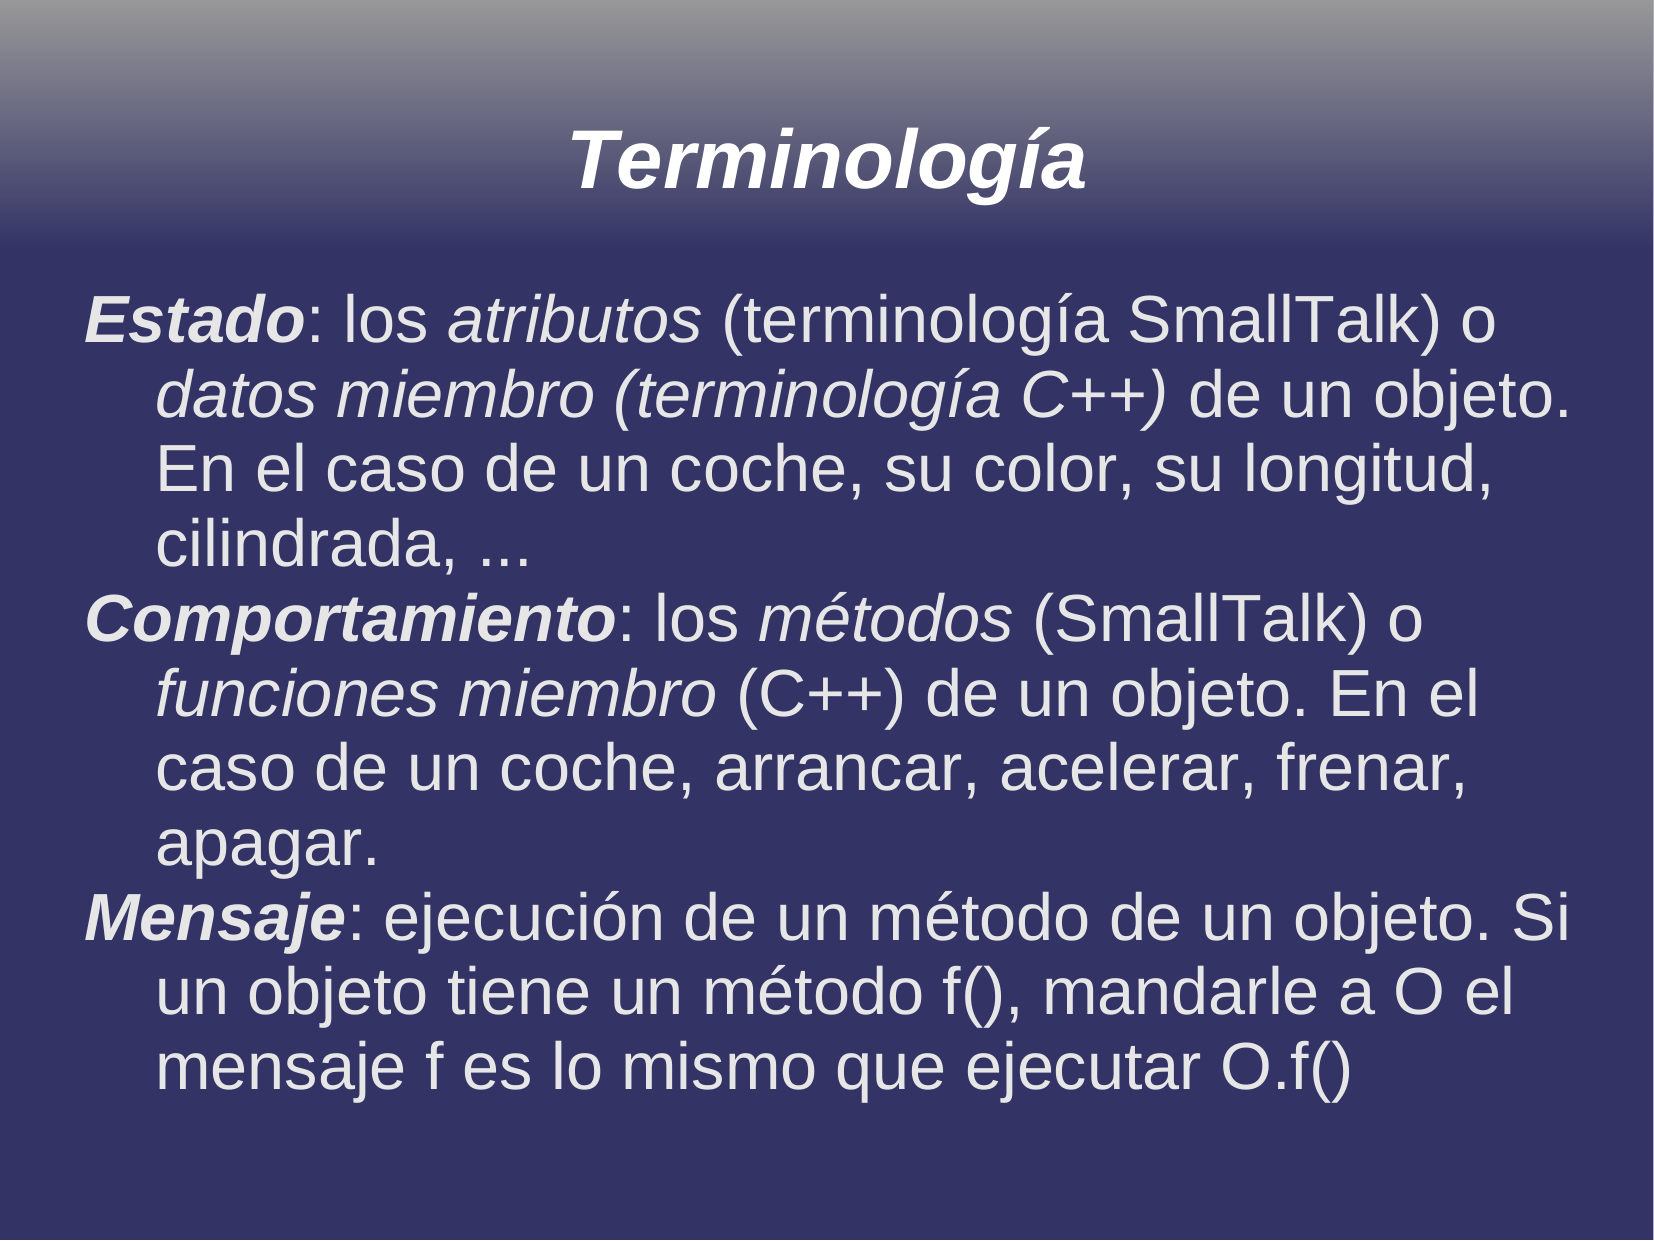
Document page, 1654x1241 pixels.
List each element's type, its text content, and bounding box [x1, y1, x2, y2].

title Terminología [121, 56, 1534, 264]
list Estado: los atributos (terminología SmallTalk) o datos miembro (terminología C++) de un objeto. En el caso de un coche, su color, su longitud, cilindrada, ... Comportamiento: los métodos (SmallTalk) o funciones miembro (C++) de un objeto. En el caso de un coche, arrancar, acelerar, frenar, apagar. Mensaje: ejecución de un método de un objeto. Si un objeto tiene un método f(), mandarle a O el mensaje f es lo mismo que ejecutar O.f() [72, 281, 1592, 1131]
